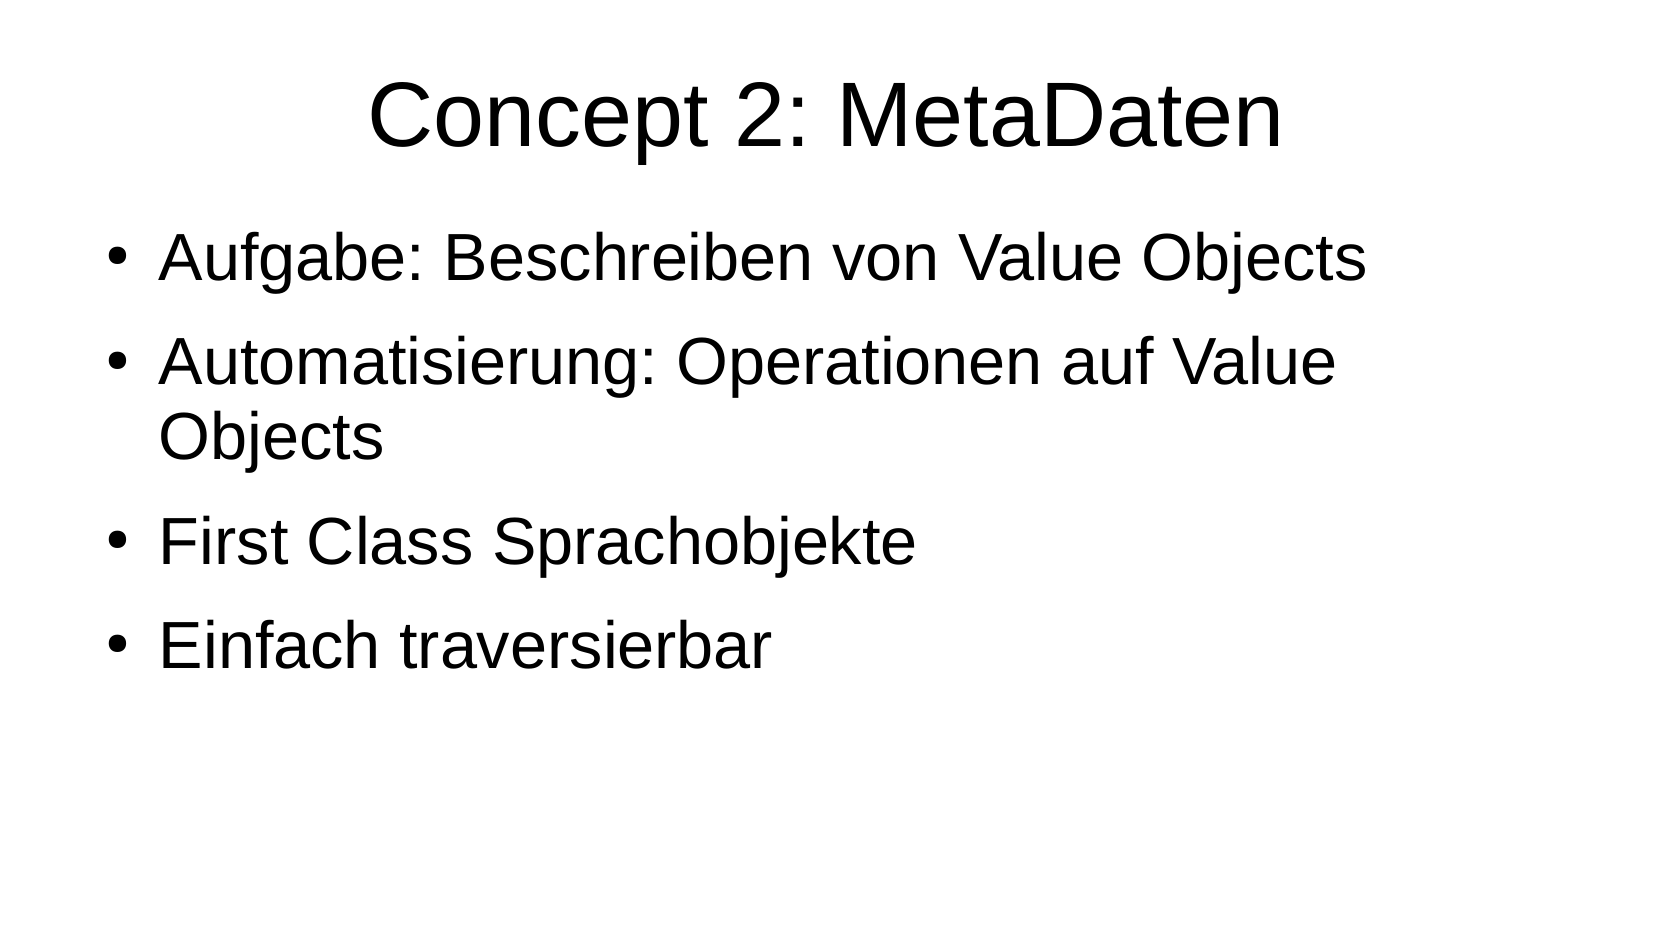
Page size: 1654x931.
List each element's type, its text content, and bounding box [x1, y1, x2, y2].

list Aufgabe: Beschreiben von Value Objects Automatisierung: Operationen auf Value Objects First Class Sprachobjekte Einfach traversierbar [87, 220, 1577, 760]
title Concept 2: MetaDaten [82, 37, 1571, 193]
